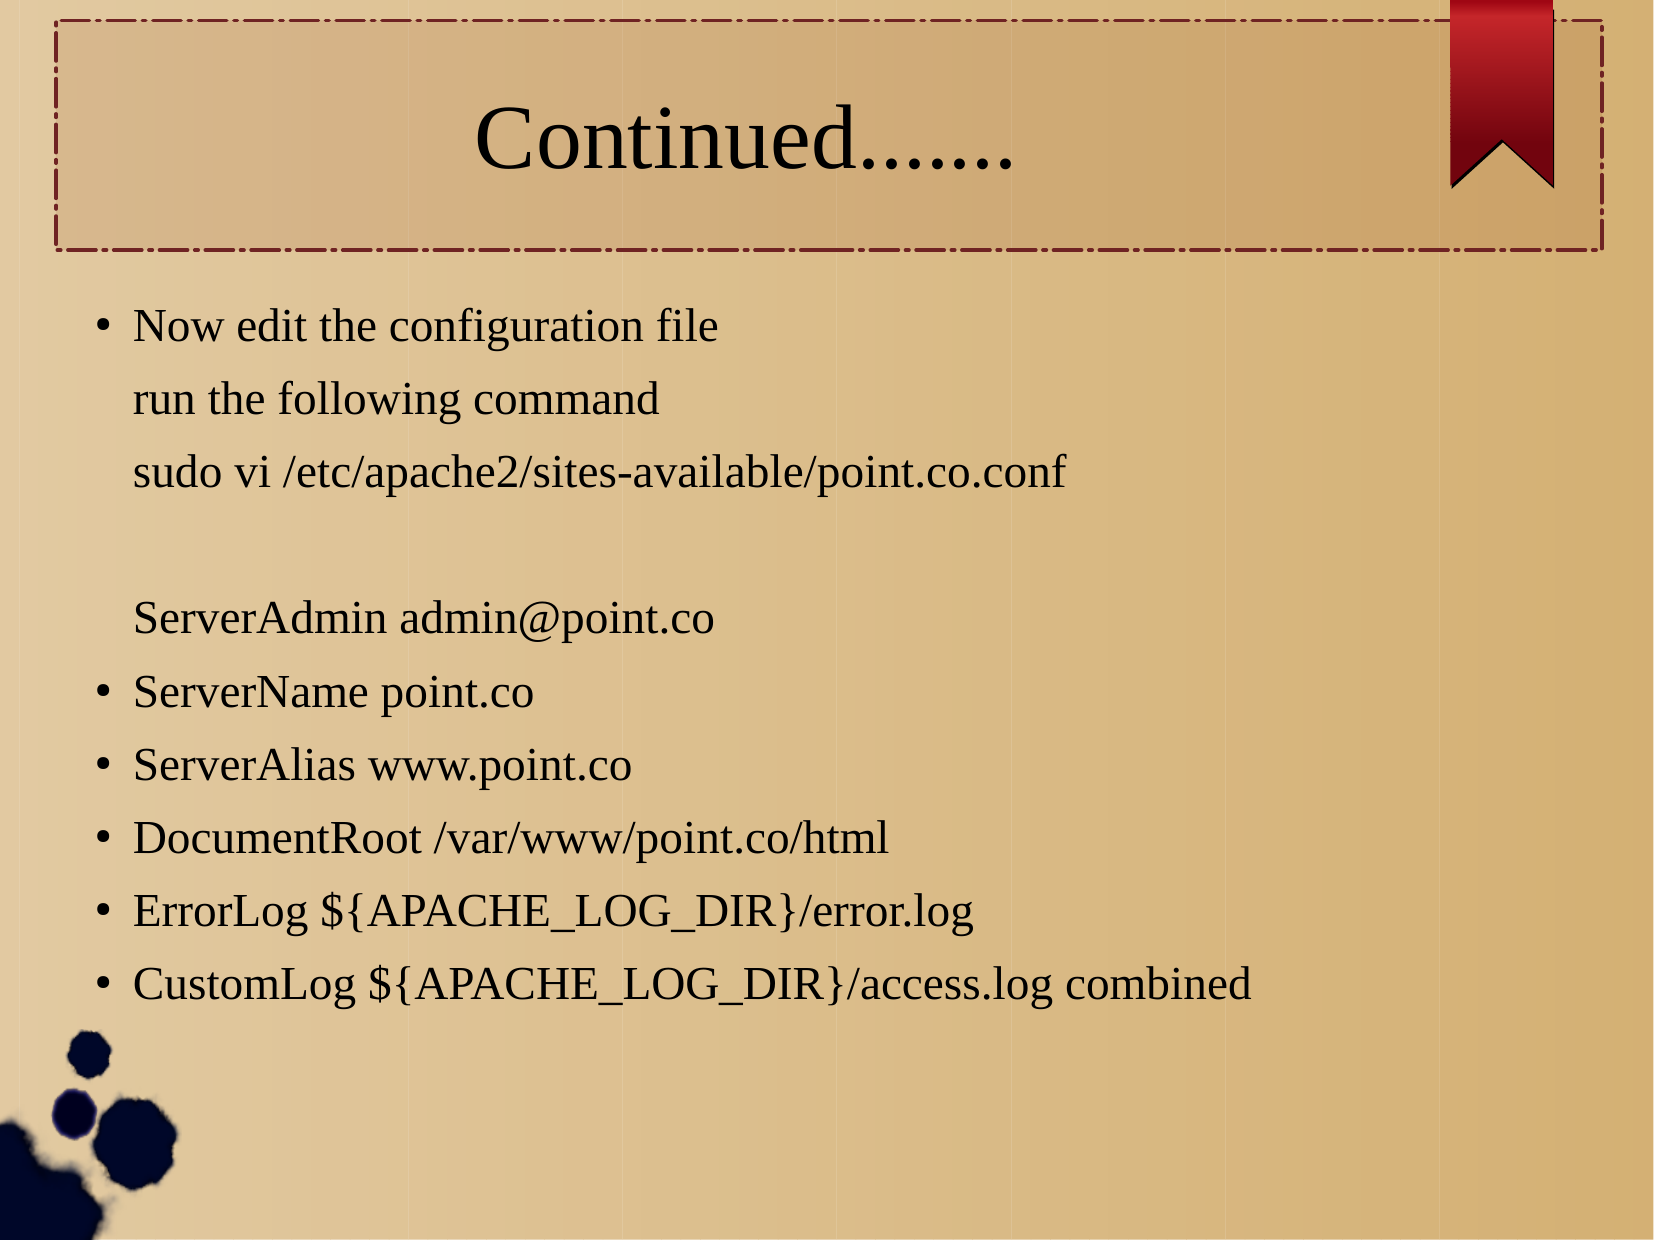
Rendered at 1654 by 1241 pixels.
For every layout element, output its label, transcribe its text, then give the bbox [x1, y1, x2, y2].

title Continued....... [82, 47, 1412, 229]
list Now edit the configuration file run the following command sudo vi /etc/apache2/sites-available/point.co.conf ServerAdmin admin@point.co ServerName point.co ServerAlias www.point.co DocumentRoot /var/www/point.co/html ErrorLog ${APACHE_LOG_DIR}/error.log CustomLog ${APACHE_LOG_DIR}/access.log combined [82, 299, 1571, 1019]
